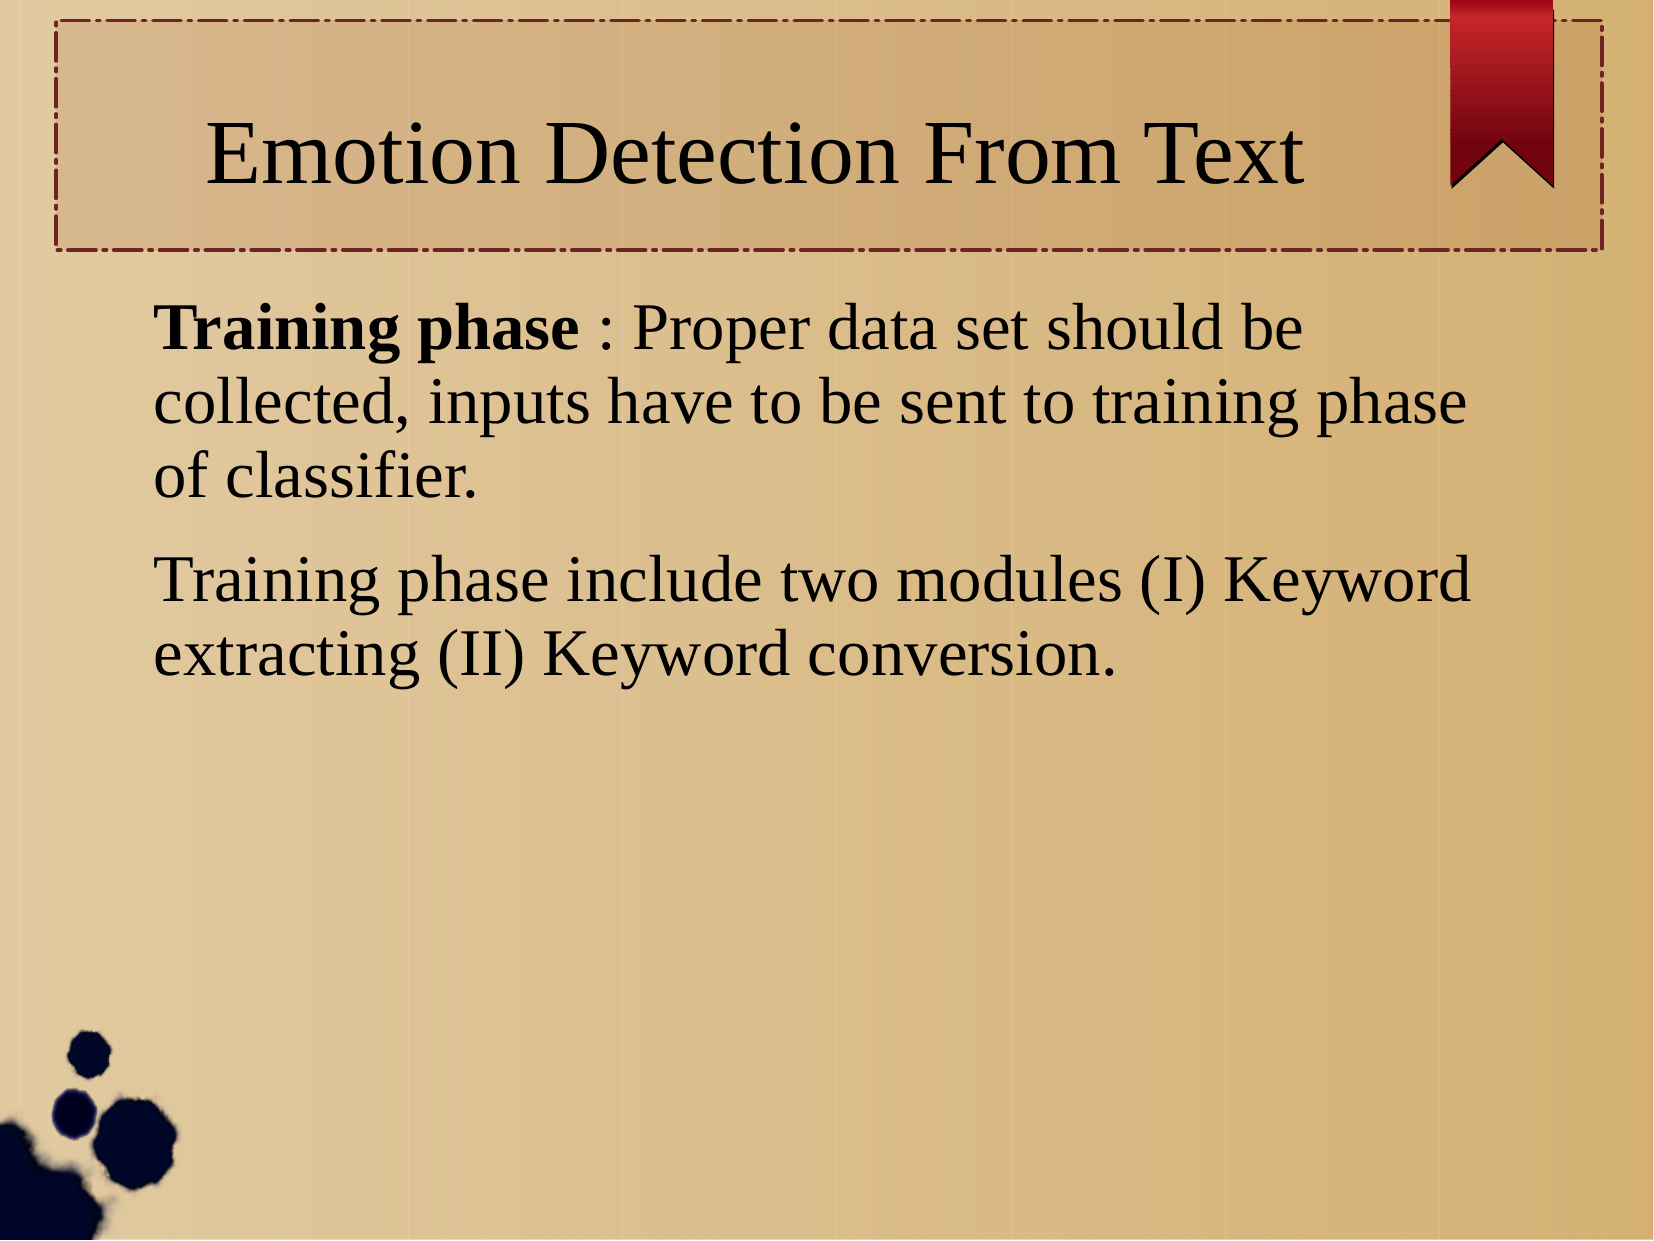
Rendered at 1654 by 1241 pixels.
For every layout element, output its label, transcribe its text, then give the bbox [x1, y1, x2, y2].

list Training phase : Proper data set should be collected, inputs have to be sent to training phase of classifier. Training phase include two modules (I) Keyword extracting (II) Keyword conversion. [82, 290, 1538, 1010]
title Emotion Detection From Text [82, 49, 1453, 257]
